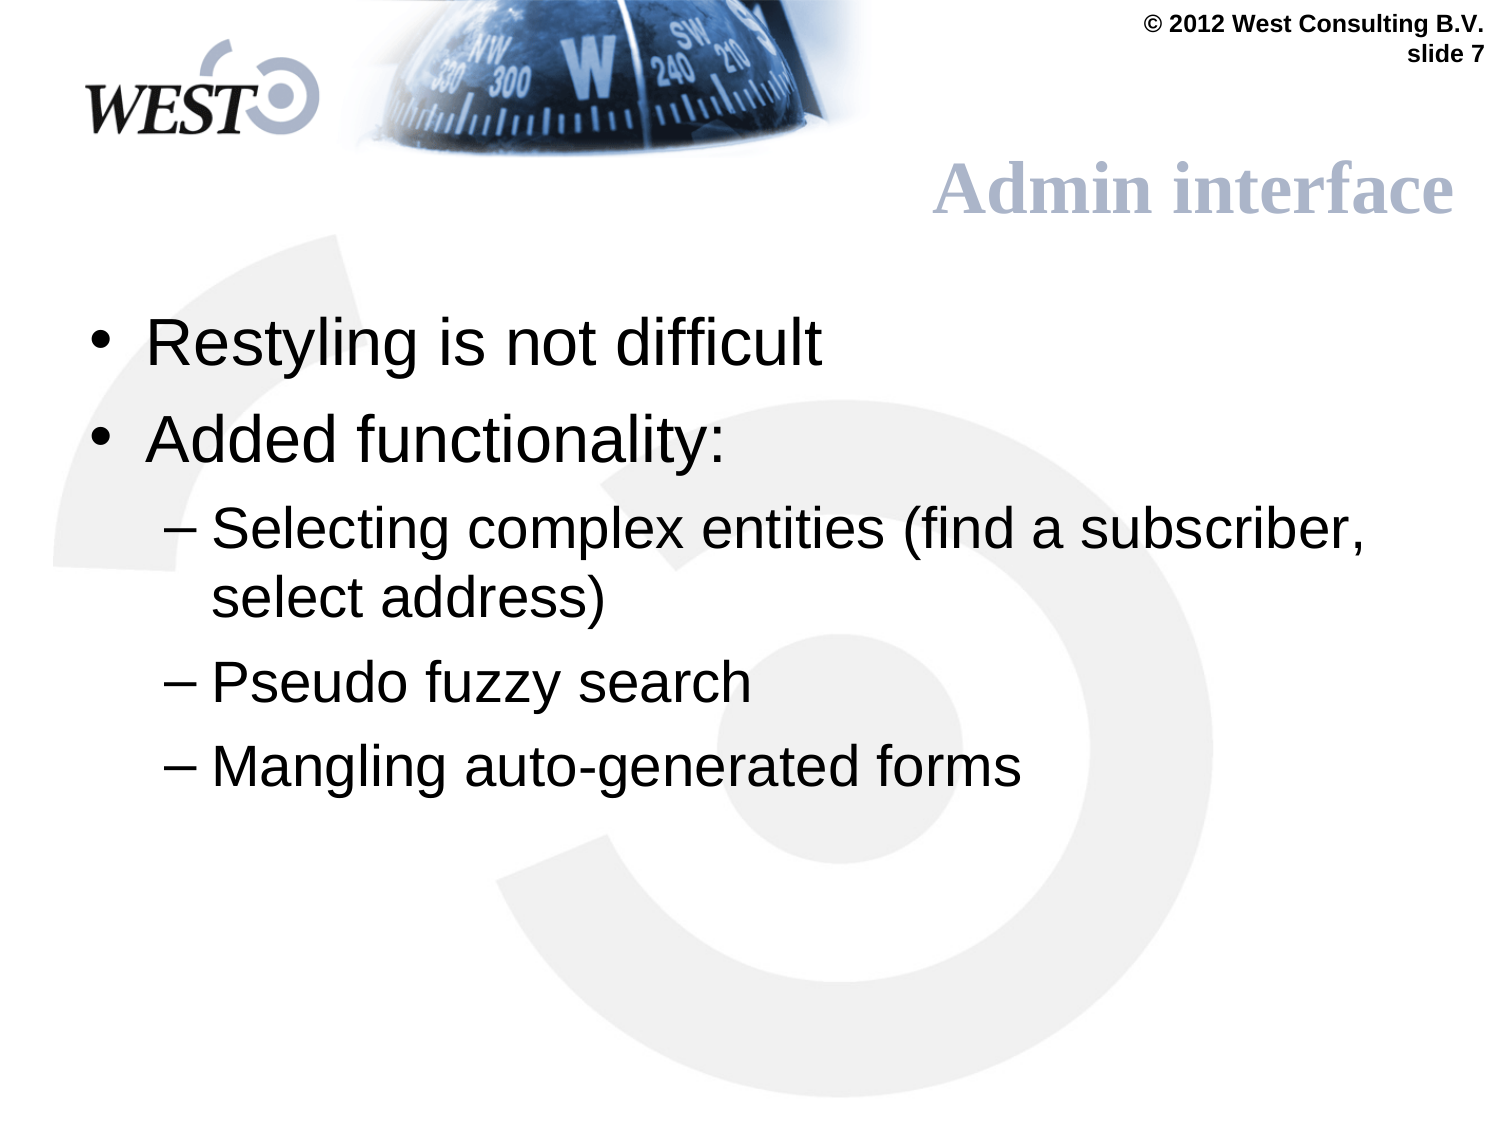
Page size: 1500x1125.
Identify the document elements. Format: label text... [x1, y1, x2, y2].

picture [53, 242, 1424, 1125]
title Admin interface [49, 125, 1471, 242]
list Restyling is not difficult Added functionality: Selecting complex entities (find a subscriber, select address) Pseudo fuzzy search Mangling auto-generated forms [75, 290, 1425, 944]
picture [82, 0, 904, 125]
